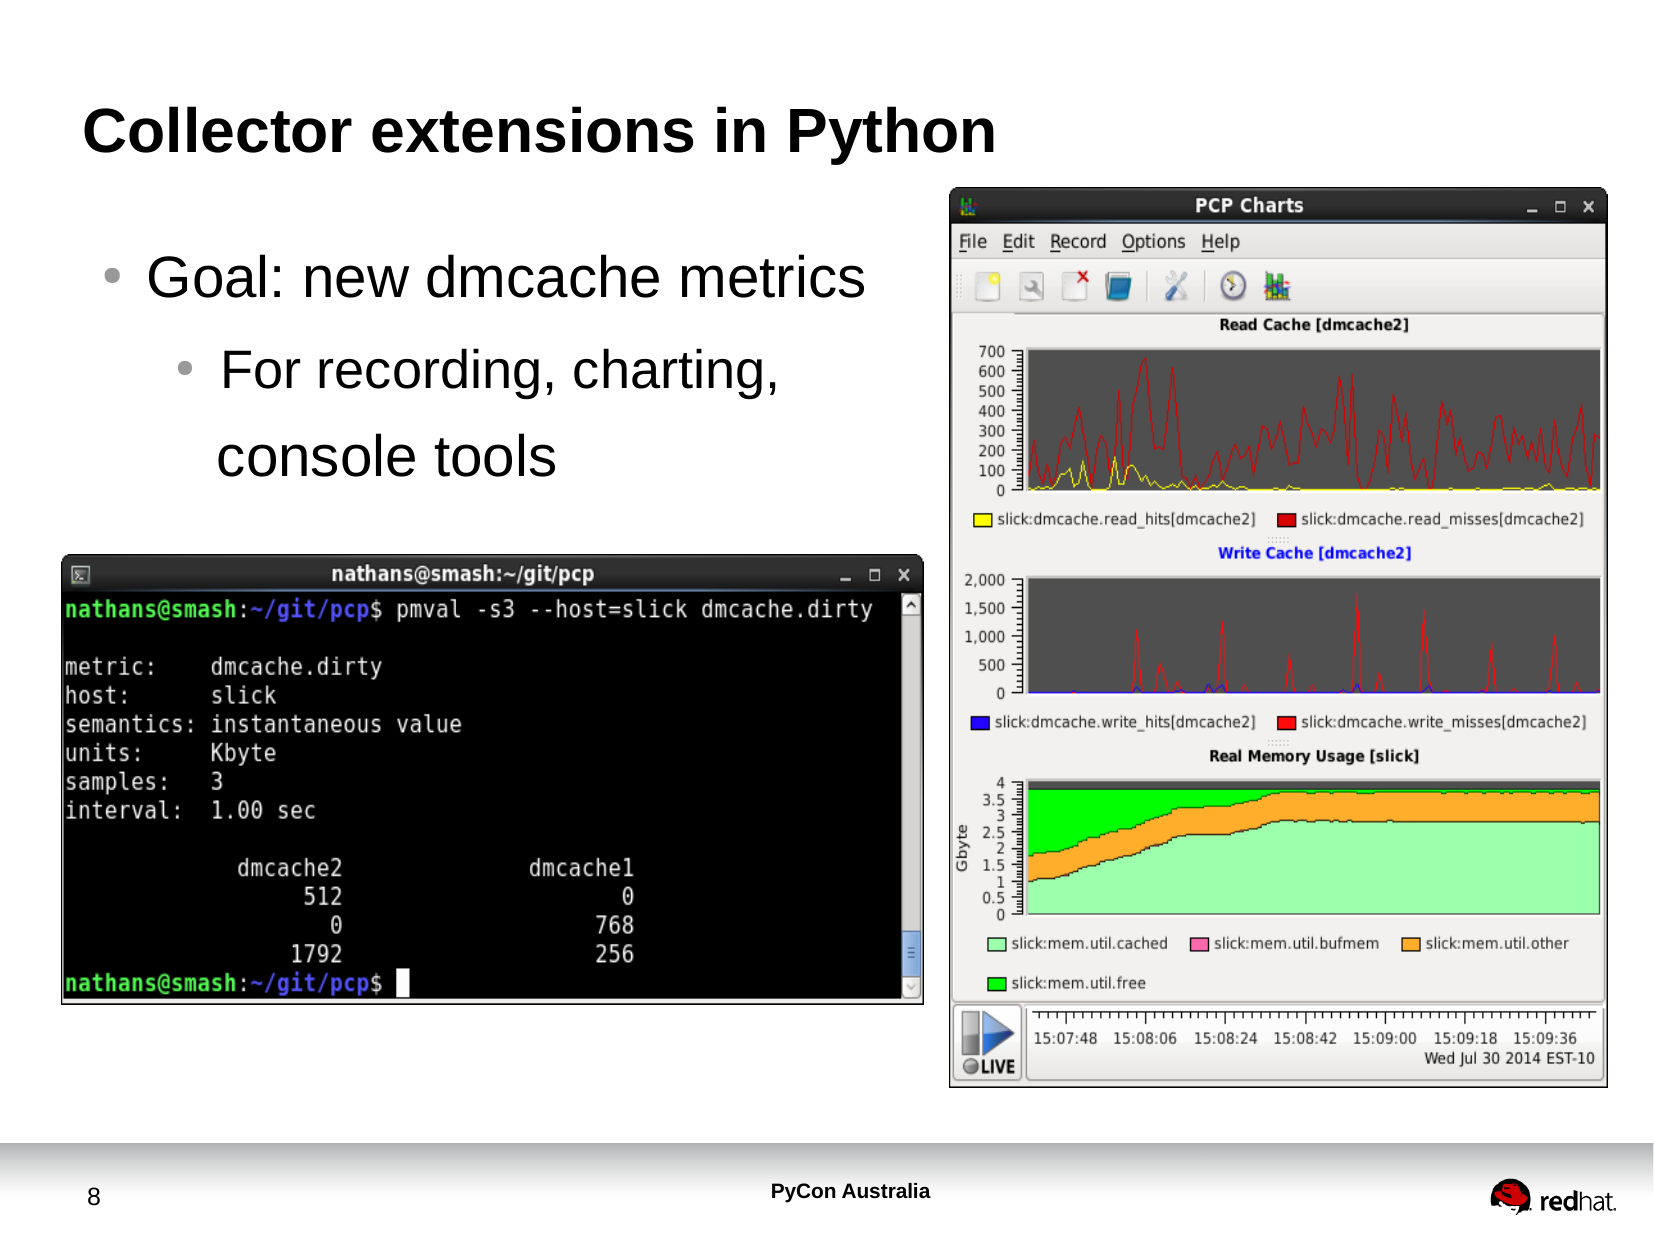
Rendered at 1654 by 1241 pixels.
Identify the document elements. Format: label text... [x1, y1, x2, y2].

list Goal: new dmcache metrics For recording, charting, console tools [86, 244, 949, 1039]
title Collector extensions in Python [82, 37, 1571, 226]
picture [0, 1143, 1654, 1241]
picture [949, 187, 1608, 1088]
picture [61, 554, 924, 1005]
